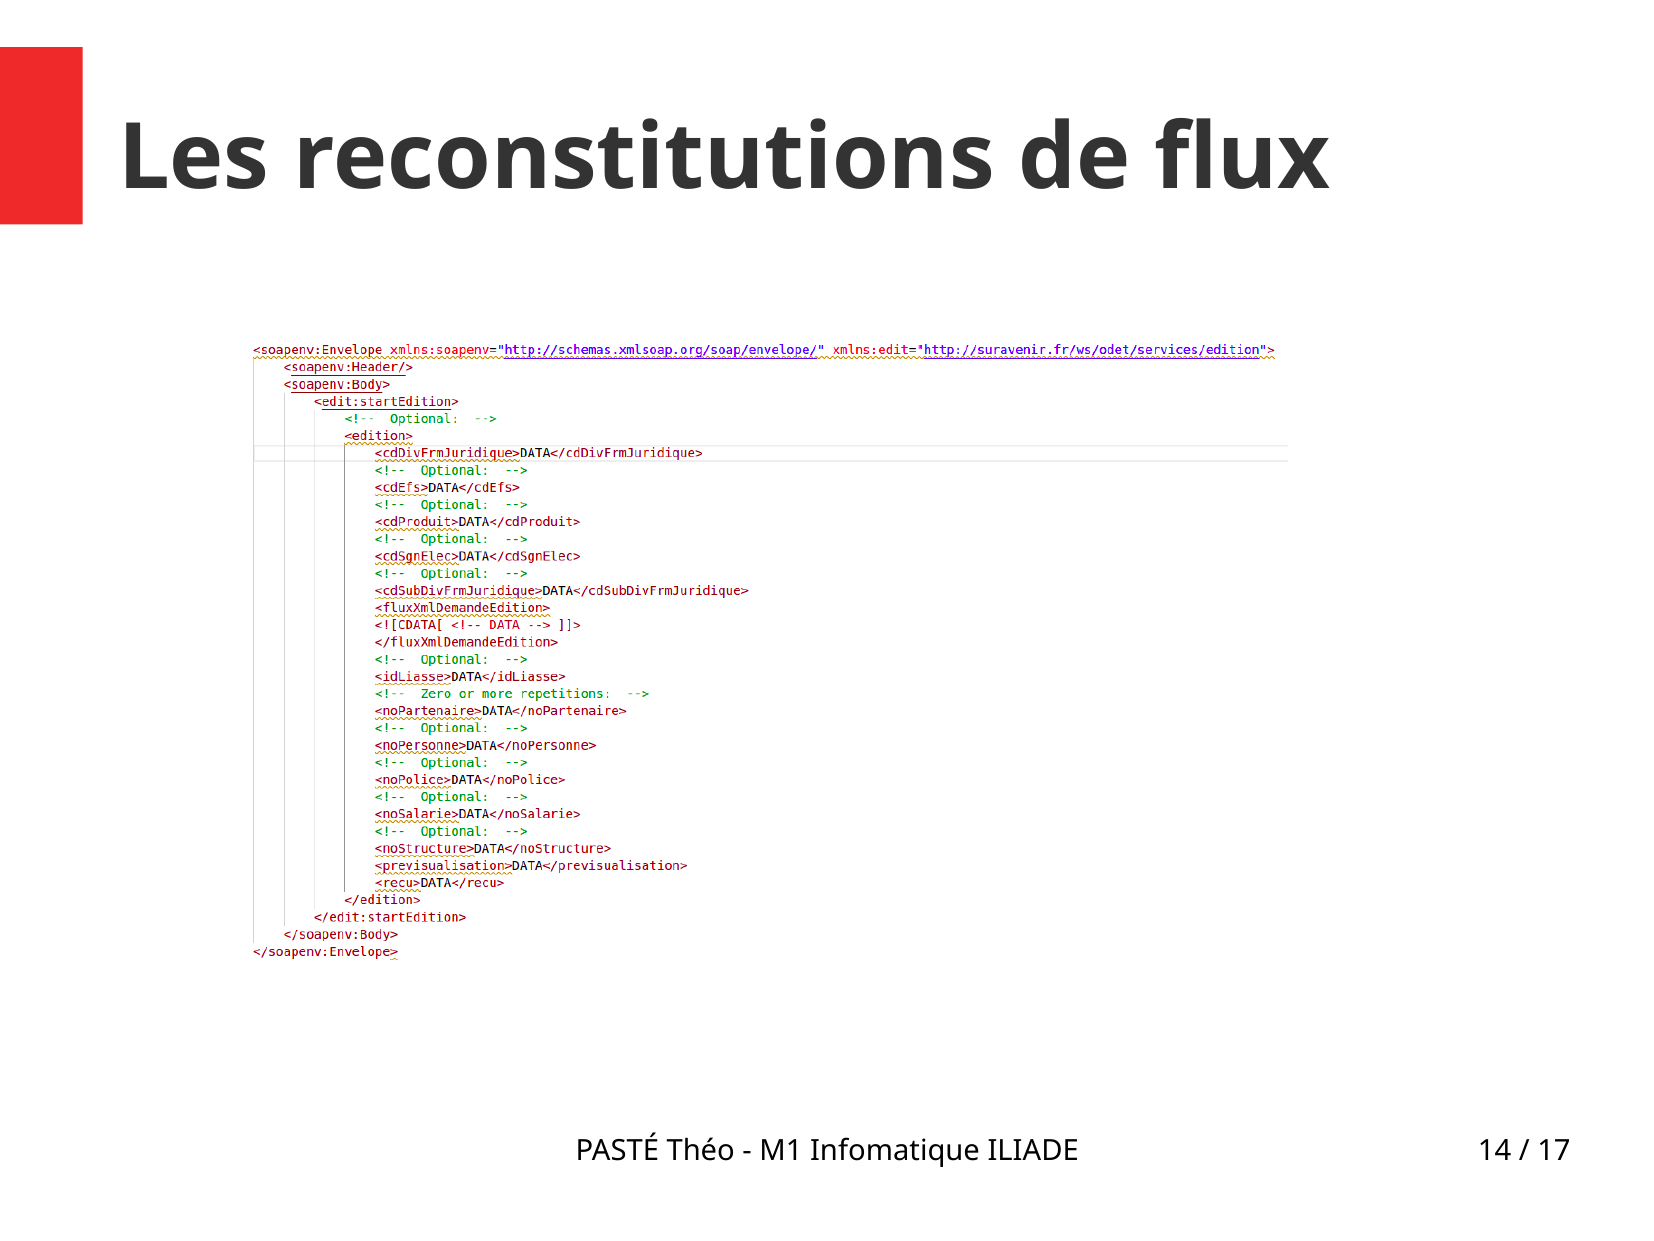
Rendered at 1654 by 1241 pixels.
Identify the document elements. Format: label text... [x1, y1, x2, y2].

title Les reconstitutions de flux [118, 49, 1571, 257]
picture [248, 342, 1288, 960]
